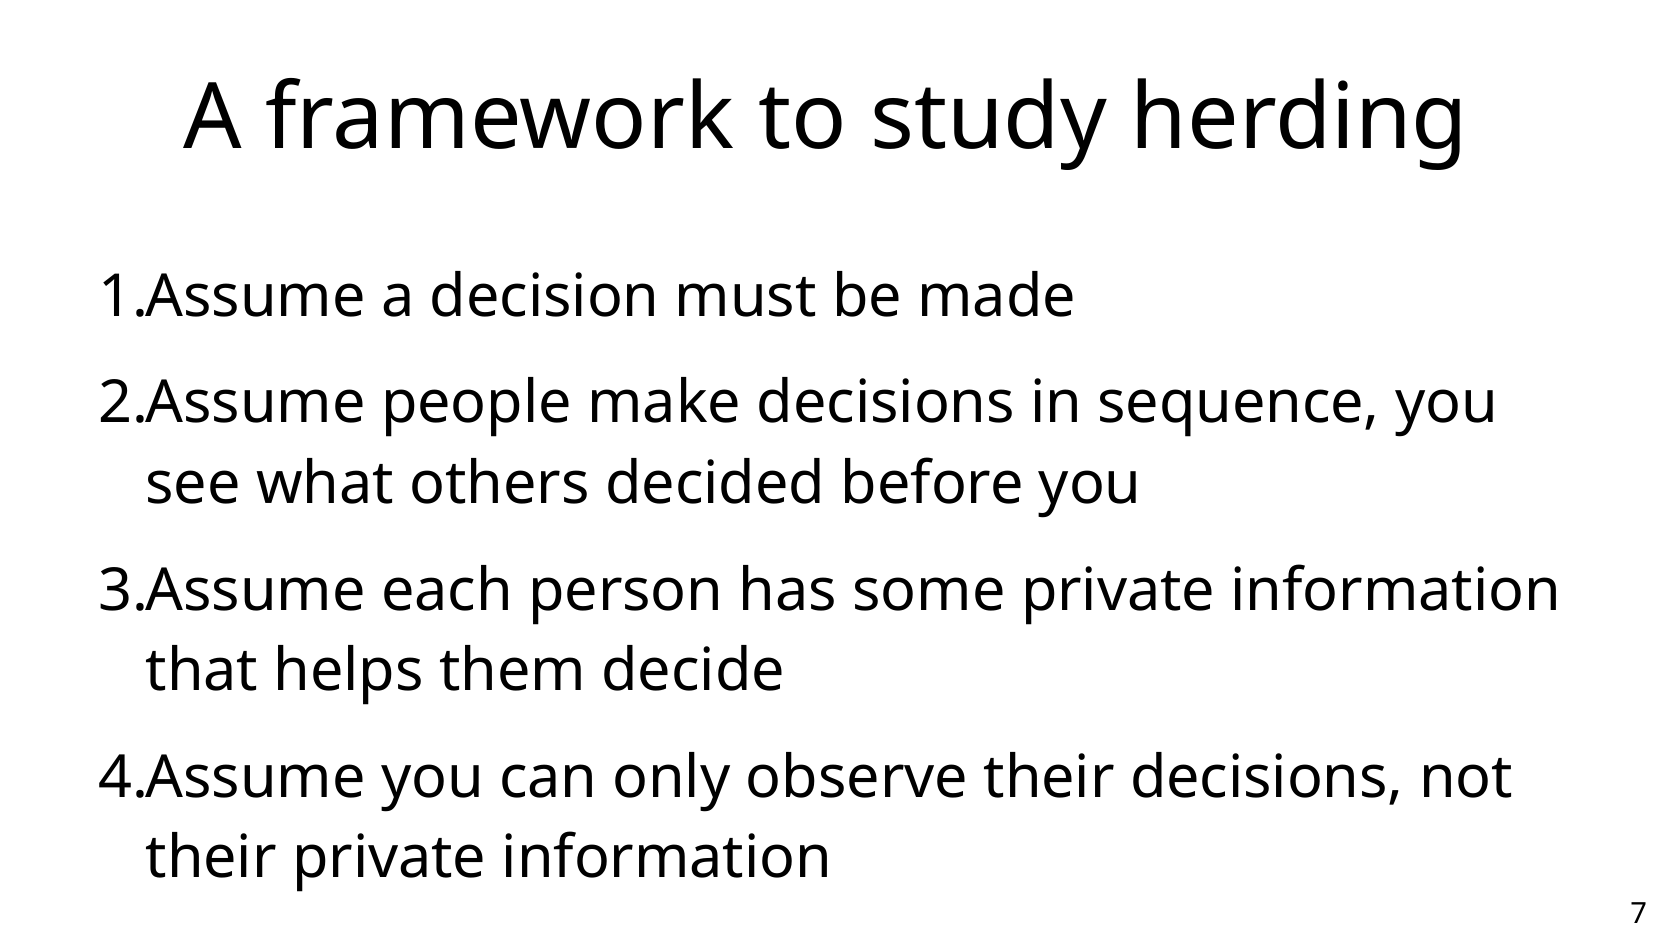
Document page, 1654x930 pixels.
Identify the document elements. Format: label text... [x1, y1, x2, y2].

list Assume a decision must be made Assume people make decisions in sequence, you see what others decided before you Assume each person has some private information that helps them decide Assume you can only observe their decisions, not their private information [82, 252, 1571, 901]
title A framework to study herding [82, 1, 1571, 225]
